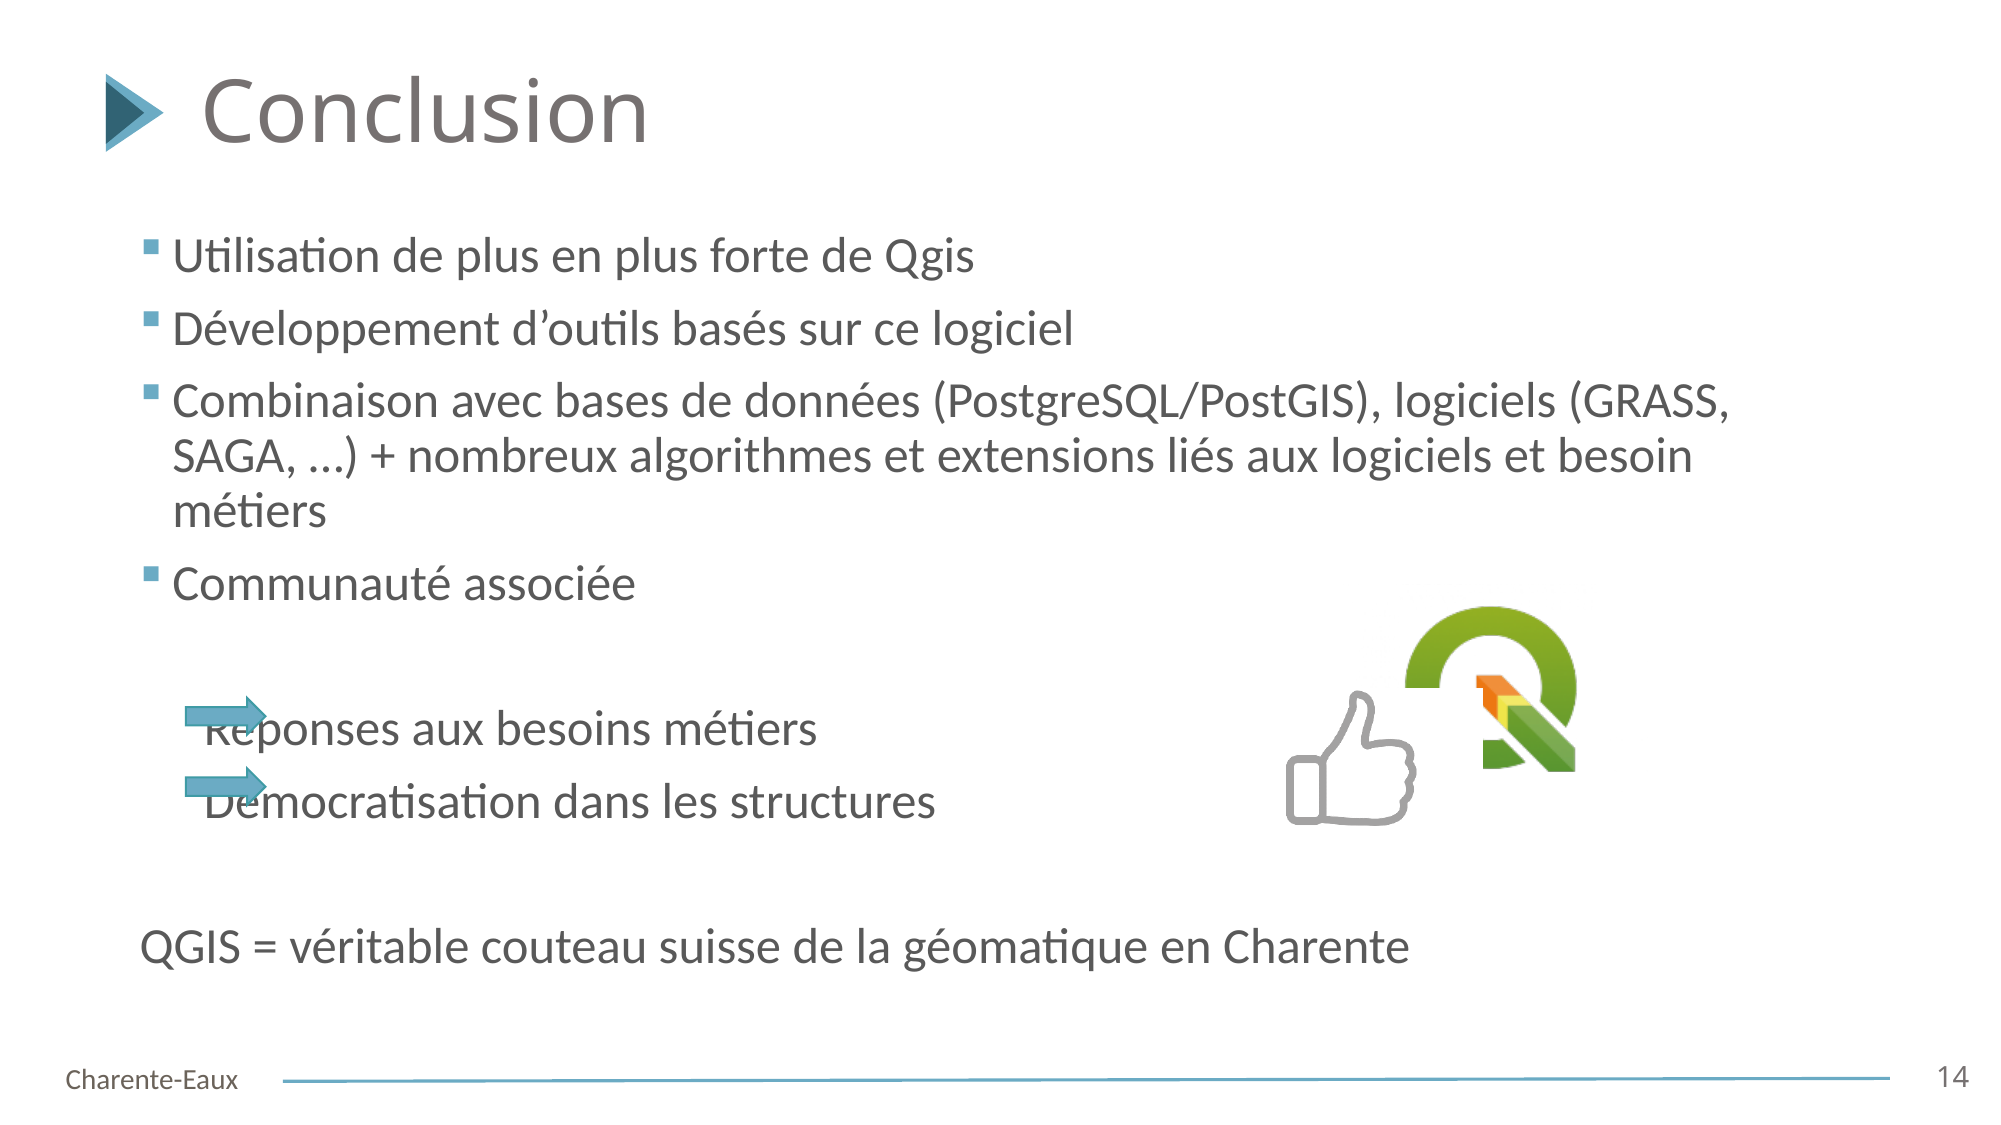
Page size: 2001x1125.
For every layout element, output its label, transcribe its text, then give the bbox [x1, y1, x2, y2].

picture [1219, 584, 1648, 828]
title Conclusion [185, 59, 1863, 170]
list Utilisation de plus en plus forte de Qgis Développement d’outils basés sur ce logiciel Combinaison avec bases de données (PostgreSQL/PostGIS), logiciels (GRASS, SAGA, …) + nombreux algorithmes et extensions liés aux logiciels et besoin métiers Communauté associée Réponses aux besoins métiers Démocratisation dans les structures QGIS = véritable couteau suisse de la géomatique en Charente [124, 221, 1863, 989]
text_box [185, 768, 266, 806]
text_box [185, 697, 266, 735]
